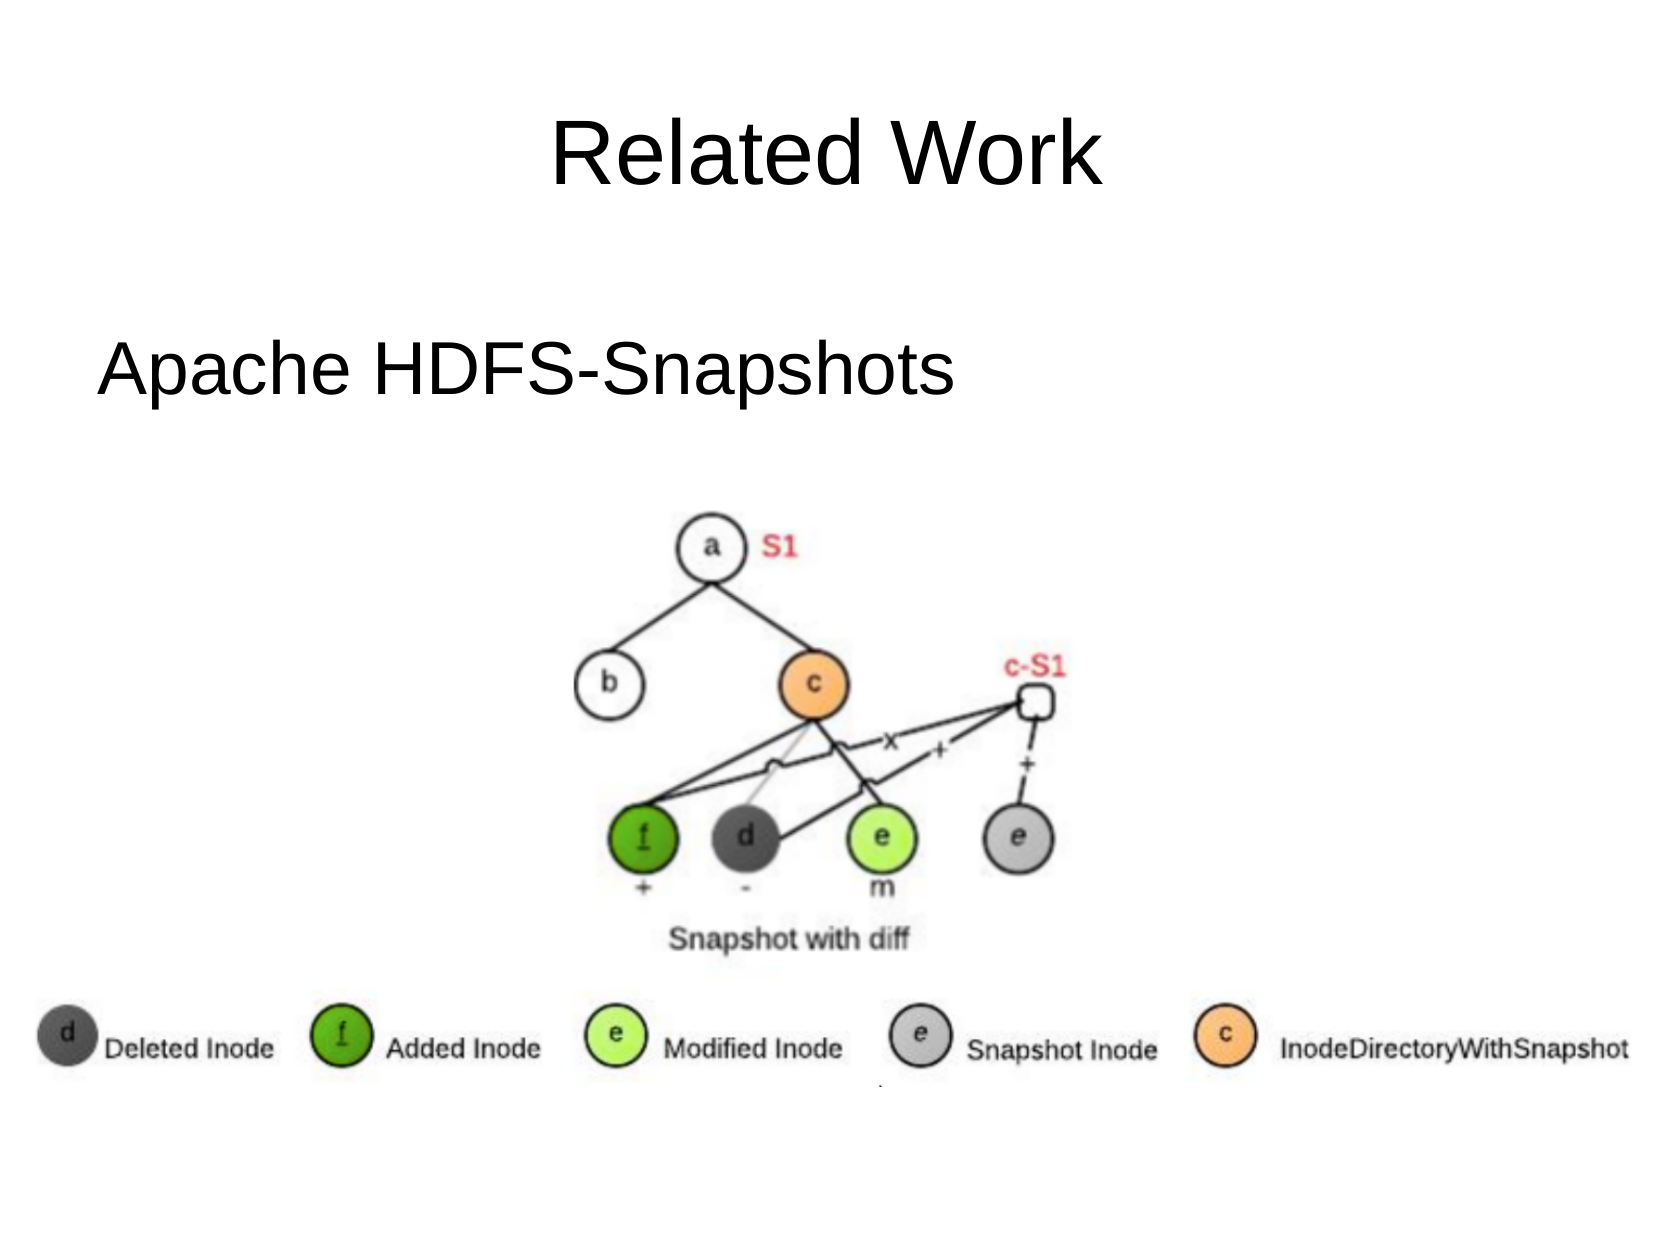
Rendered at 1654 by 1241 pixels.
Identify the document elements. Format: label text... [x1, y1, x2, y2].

picture [0, 481, 1654, 1087]
title Related Work [82, 68, 1571, 237]
text_box Apache HDFS-Snapshots [82, 318, 1264, 418]
